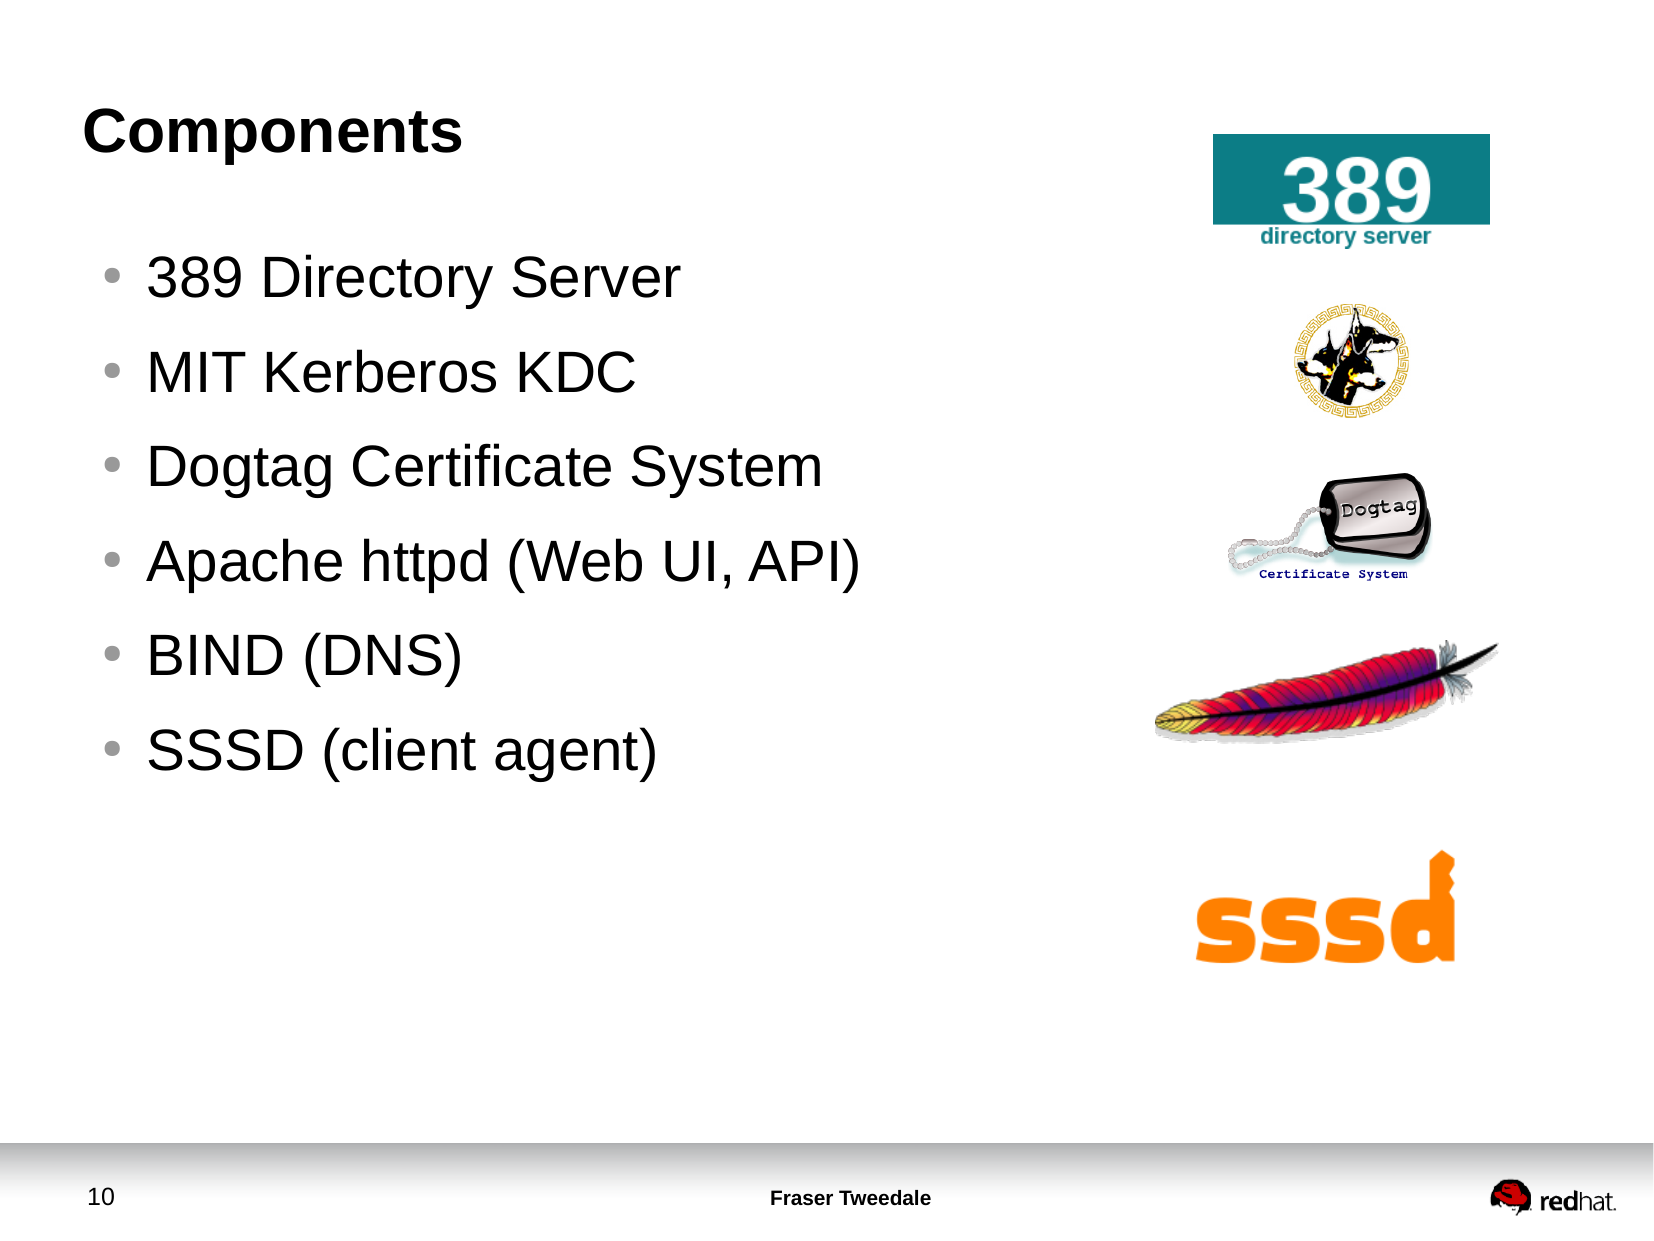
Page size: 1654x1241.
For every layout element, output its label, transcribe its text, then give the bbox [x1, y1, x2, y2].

picture [1288, 295, 1418, 431]
picture [1155, 640, 1499, 744]
title Components [82, 37, 1571, 226]
picture [0, 1143, 1654, 1241]
picture [1228, 473, 1433, 581]
picture [1183, 832, 1469, 976]
list 389 Directory Server MIT Kerberos KDC Dogtag Certificate System Apache httpd (Web UI, API) BIND (DNS) SSSD (client agent) [86, 244, 1576, 1039]
picture [1213, 134, 1490, 249]
